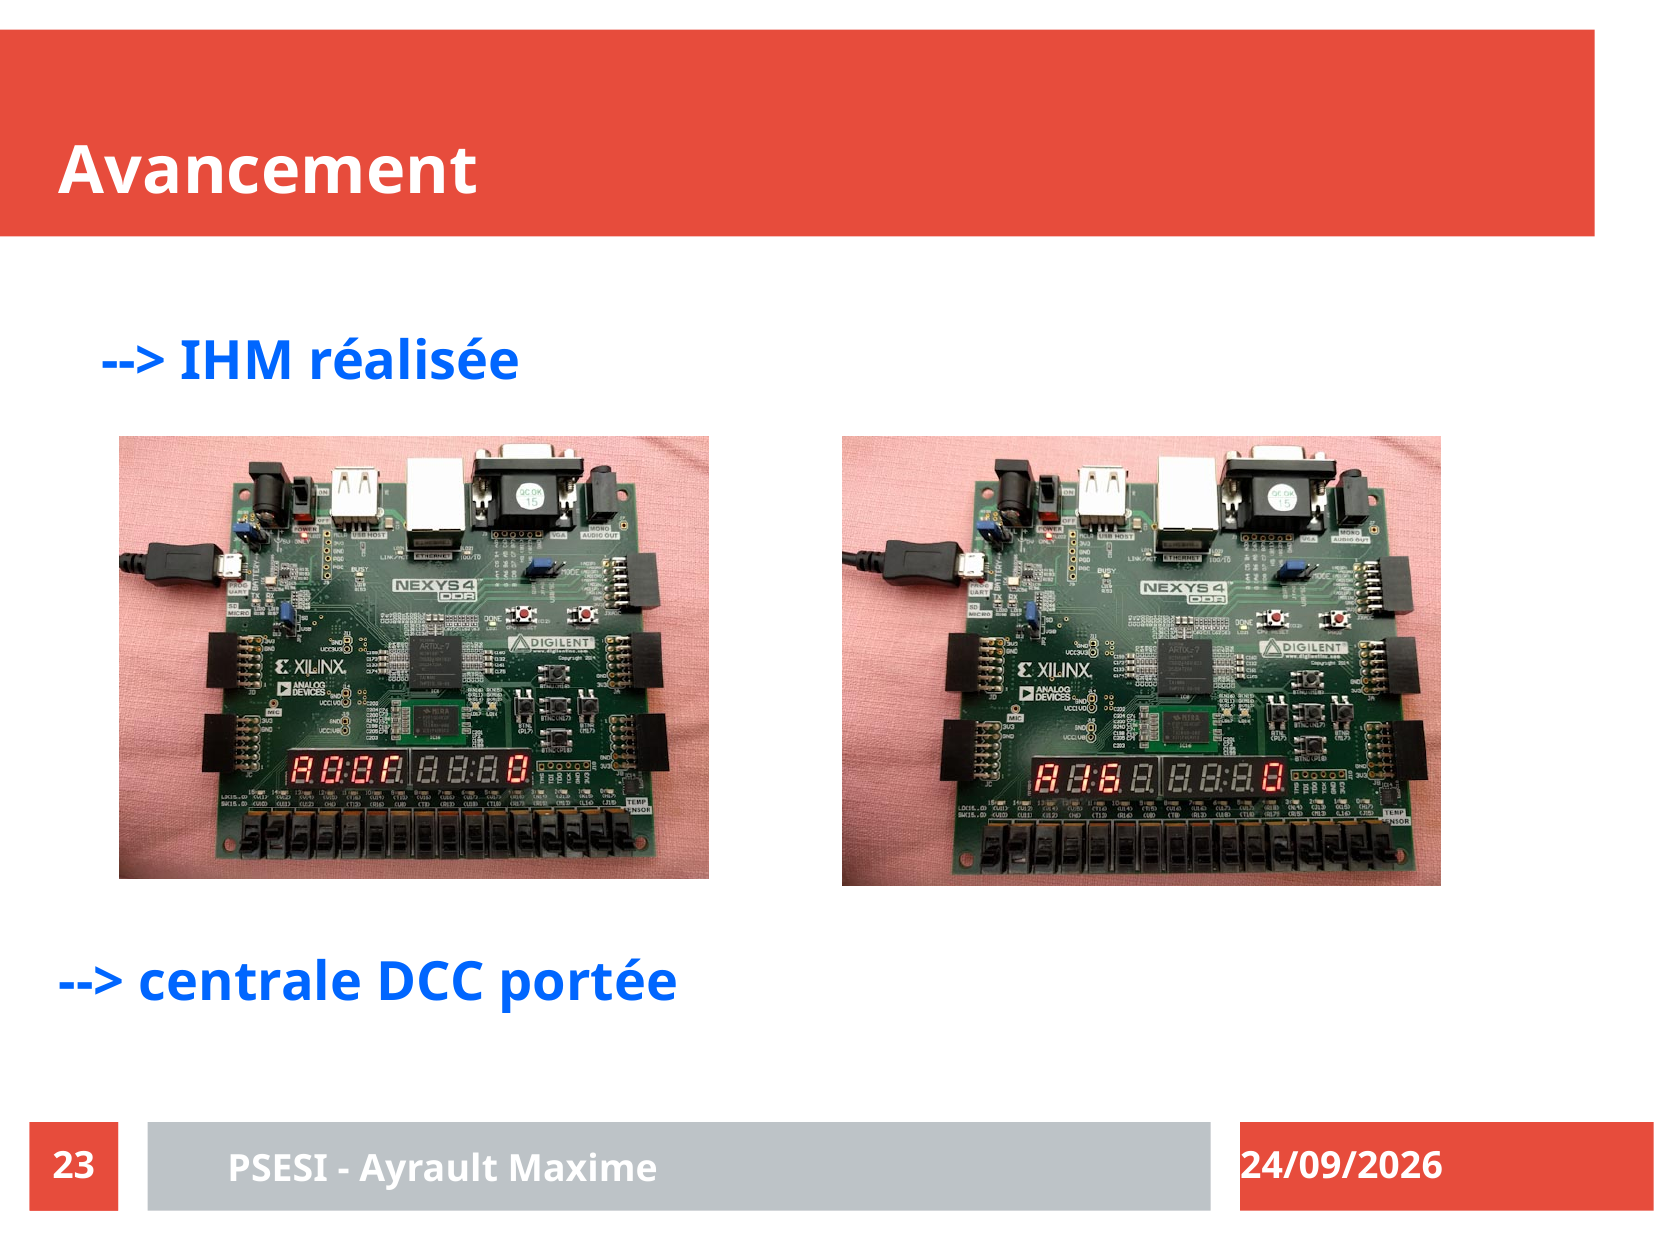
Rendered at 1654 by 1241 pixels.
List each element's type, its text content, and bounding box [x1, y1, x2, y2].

picture [119, 436, 709, 879]
title Avancement [59, 59, 1595, 207]
text_box PSESI - Ayrault Maxime [177, 1122, 709, 1211]
text_box 07/03/2017 [1240, 1122, 1625, 1211]
text_box <number> [29, 1122, 119, 1211]
list --> IHM réalisée --> centrale DCC portée [59, 324, 1565, 1093]
picture [842, 436, 1441, 886]
